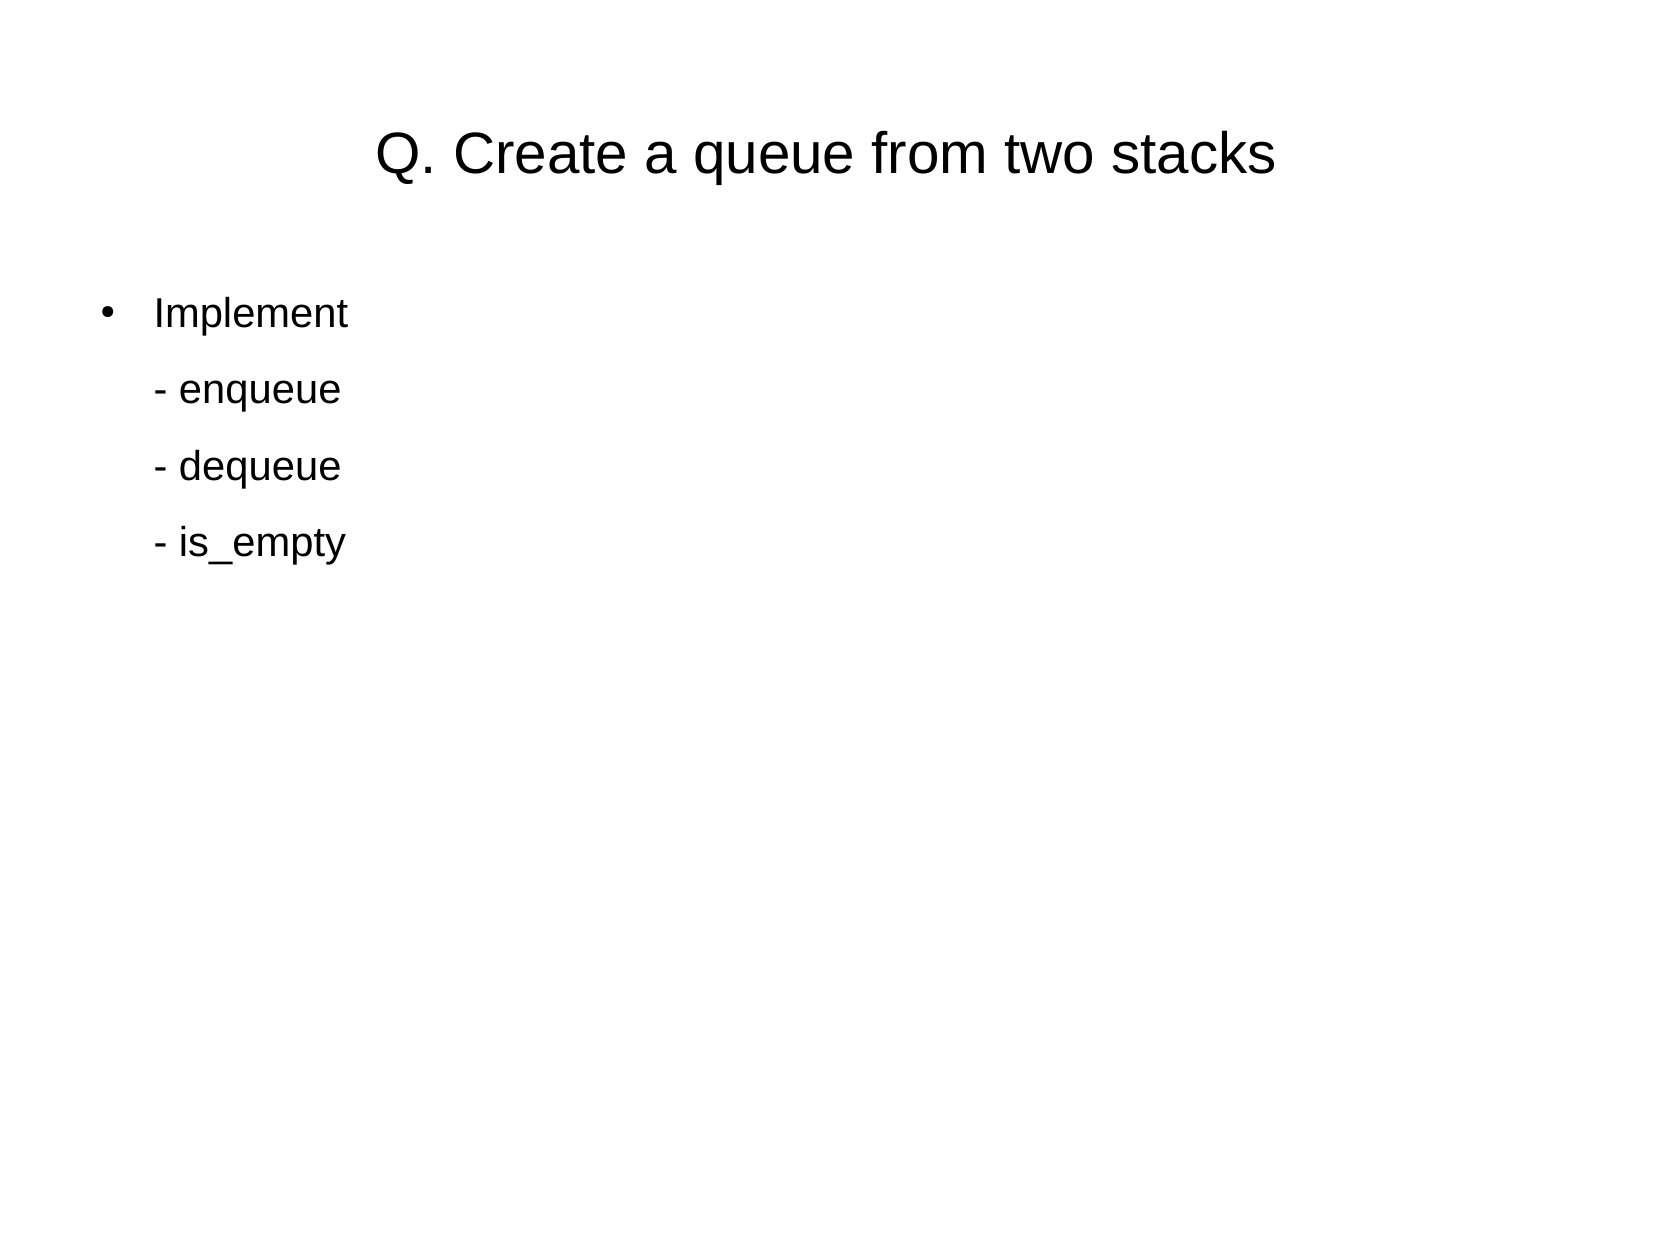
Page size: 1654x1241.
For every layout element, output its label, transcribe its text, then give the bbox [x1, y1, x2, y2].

list Implement - enqueue - dequeue - is_empty [82, 290, 1571, 1010]
title Q. Create a queue from two stacks [82, 49, 1571, 257]
